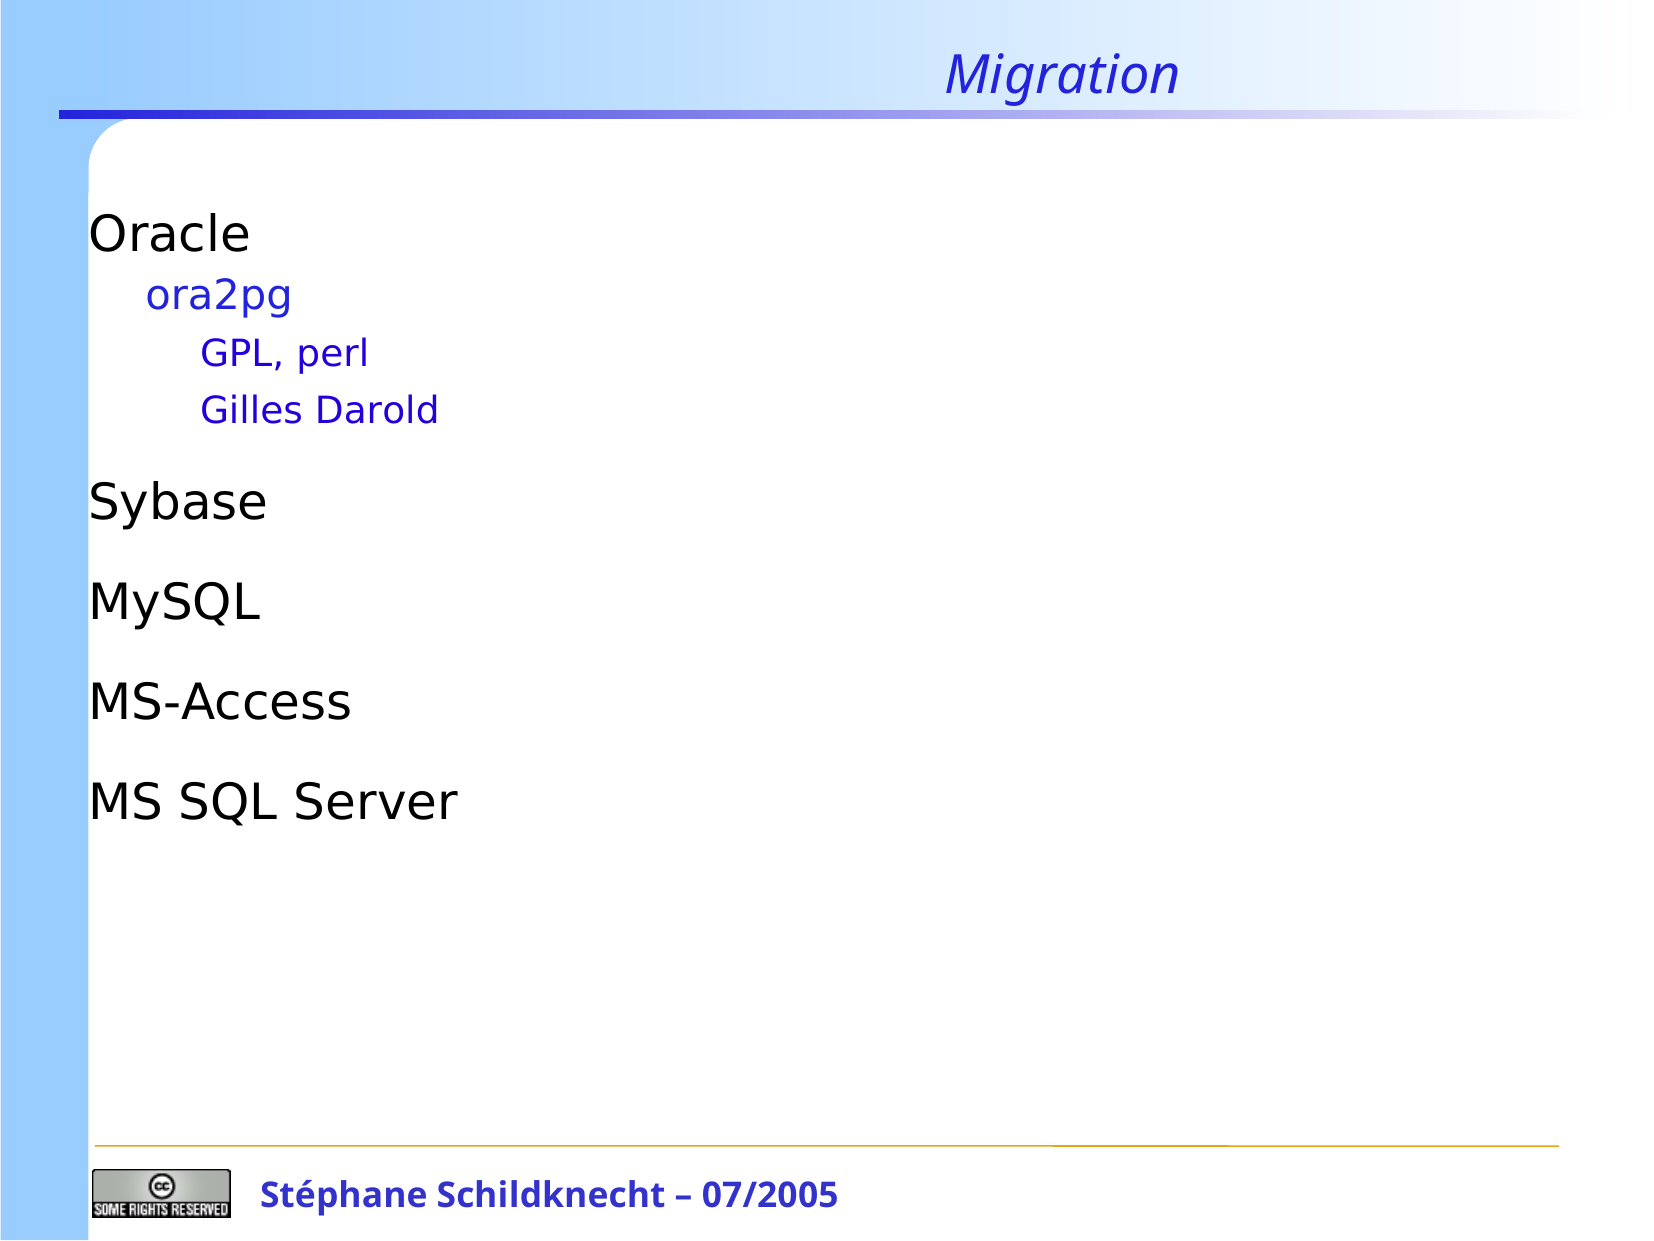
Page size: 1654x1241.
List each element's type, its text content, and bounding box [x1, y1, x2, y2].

title Migration [472, 0, 1654, 148]
list Oracle ora2pg GPL, perl Gilles Darold Sybase MySQL MS-Access MS SQL Server [88, 175, 1547, 1064]
picture [92, 1169, 231, 1218]
